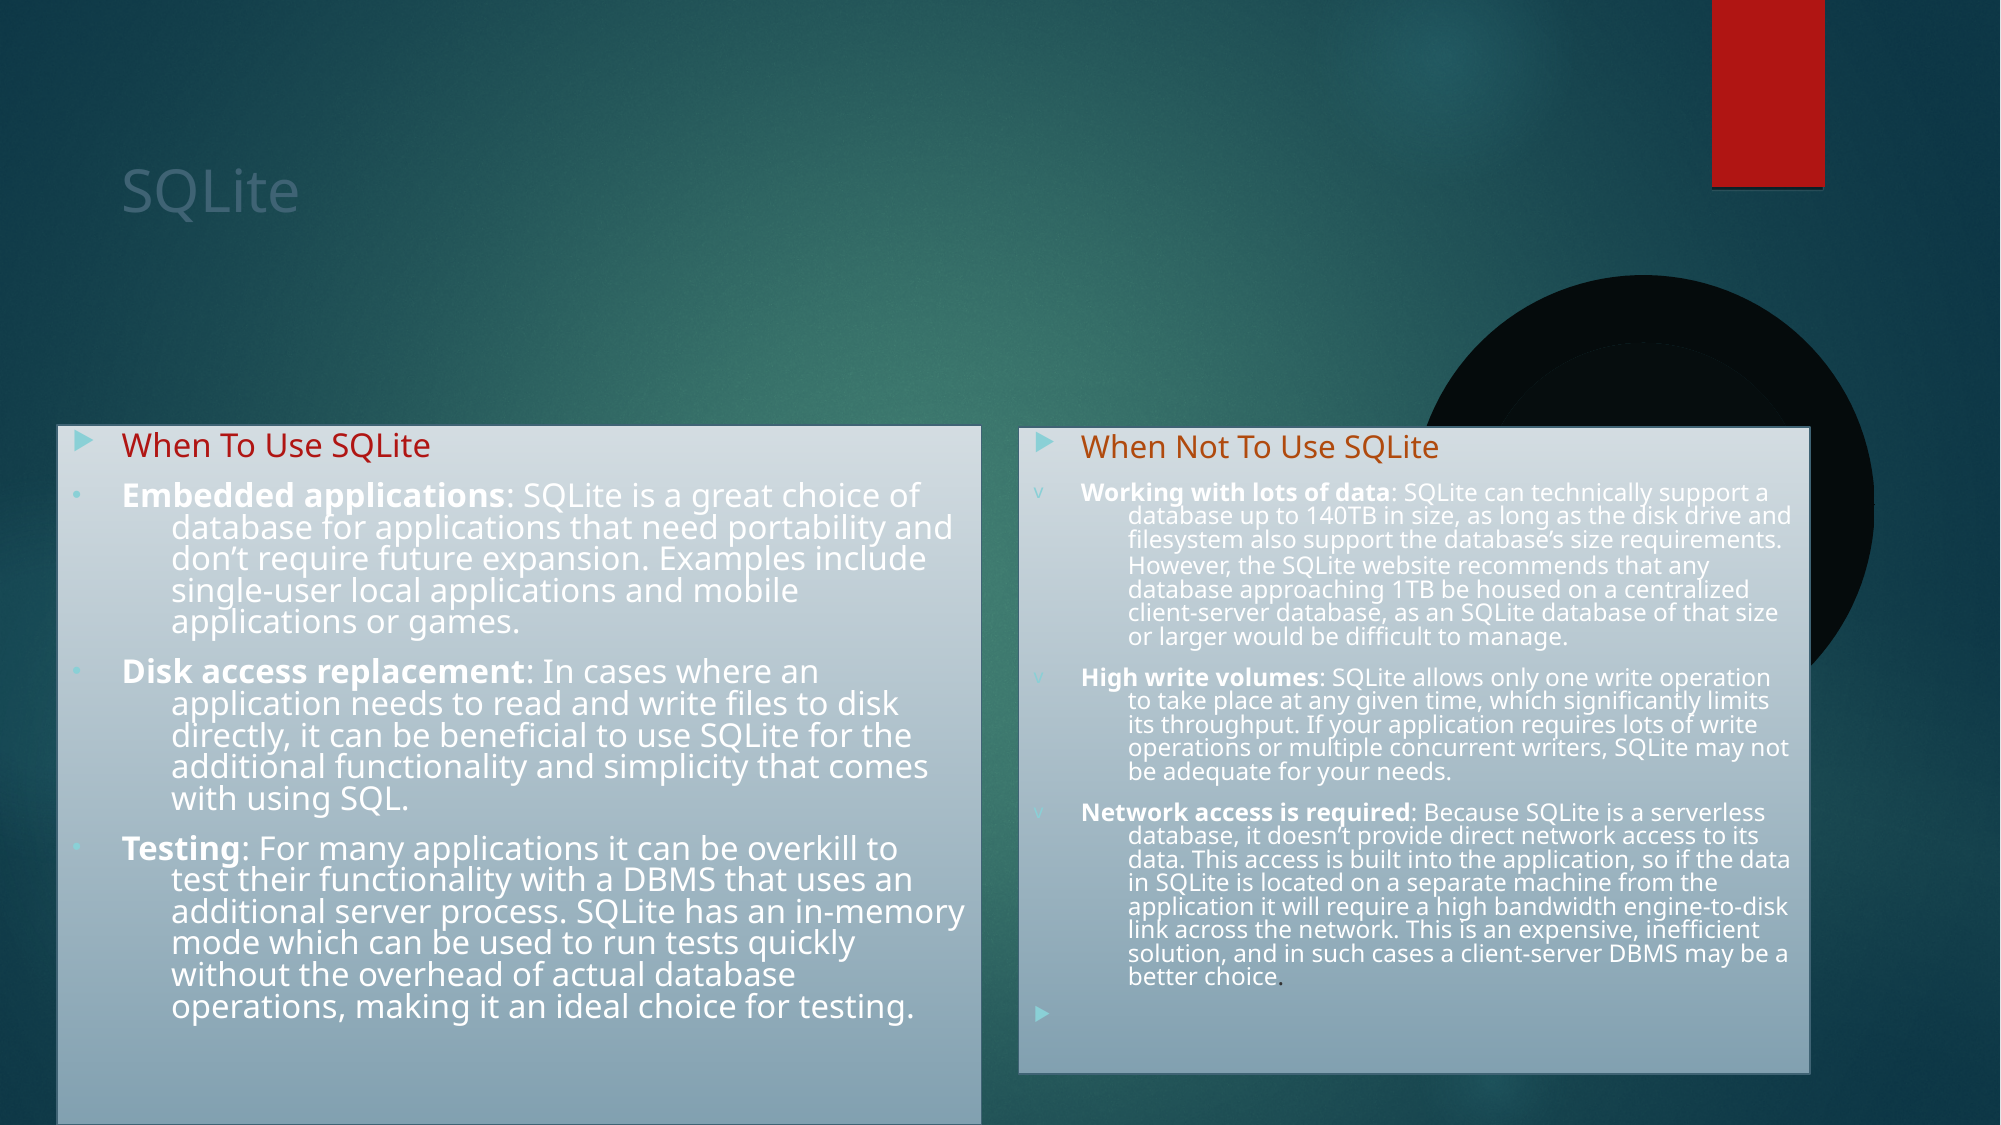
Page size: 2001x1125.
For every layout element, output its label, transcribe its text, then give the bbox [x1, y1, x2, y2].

list When Not To Use SQLite Working with lots of data: SQLite can technically support a database up to 140TB in size, as long as the disk drive and filesystem also support the database’s size requirements. However, the SQLite website recommends that any database approaching 1TB be housed on a centralized client-server database, as an SQLite database of that size or larger would be difficult to manage. High write volumes: SQLite allows only one write operation to take place at any given time, which significantly limits its throughput. If your application requires lots of write operations or multiple concurrent writers, SQLite may not be adequate for your needs. Network access is required: Because SQLite is a serverless database, it doesn’t provide direct network access to its data. This access is built into the application, so if the data in SQLite is located on a separate machine from the application it will require a high bandwidth engine-to-disk link across the network. This is an expensive, inefficient solution, and in such cases a client-server DBMS may be a better choice. [1018, 427, 1810, 1074]
title SQLite [106, 74, 1649, 305]
list When To Use SQLite Embedded applications: SQLite is a great choice of database for applications that need portability and don’t require future expansion. Examples include single-user local applications and mobile applications or games. Disk access replacement: In cases where an application needs to read and write files to disk directly, it can be beneficial to use SQLite for the additional functionality and simplicity that comes with using SQL. Testing: For many applications it can be overkill to test their functionality with a DBMS that uses an additional server process. SQLite has an in-memory mode which can be used to run tests quickly without the overhead of actual database operations, making it an ideal choice for testing. [57, 424, 982, 1125]
